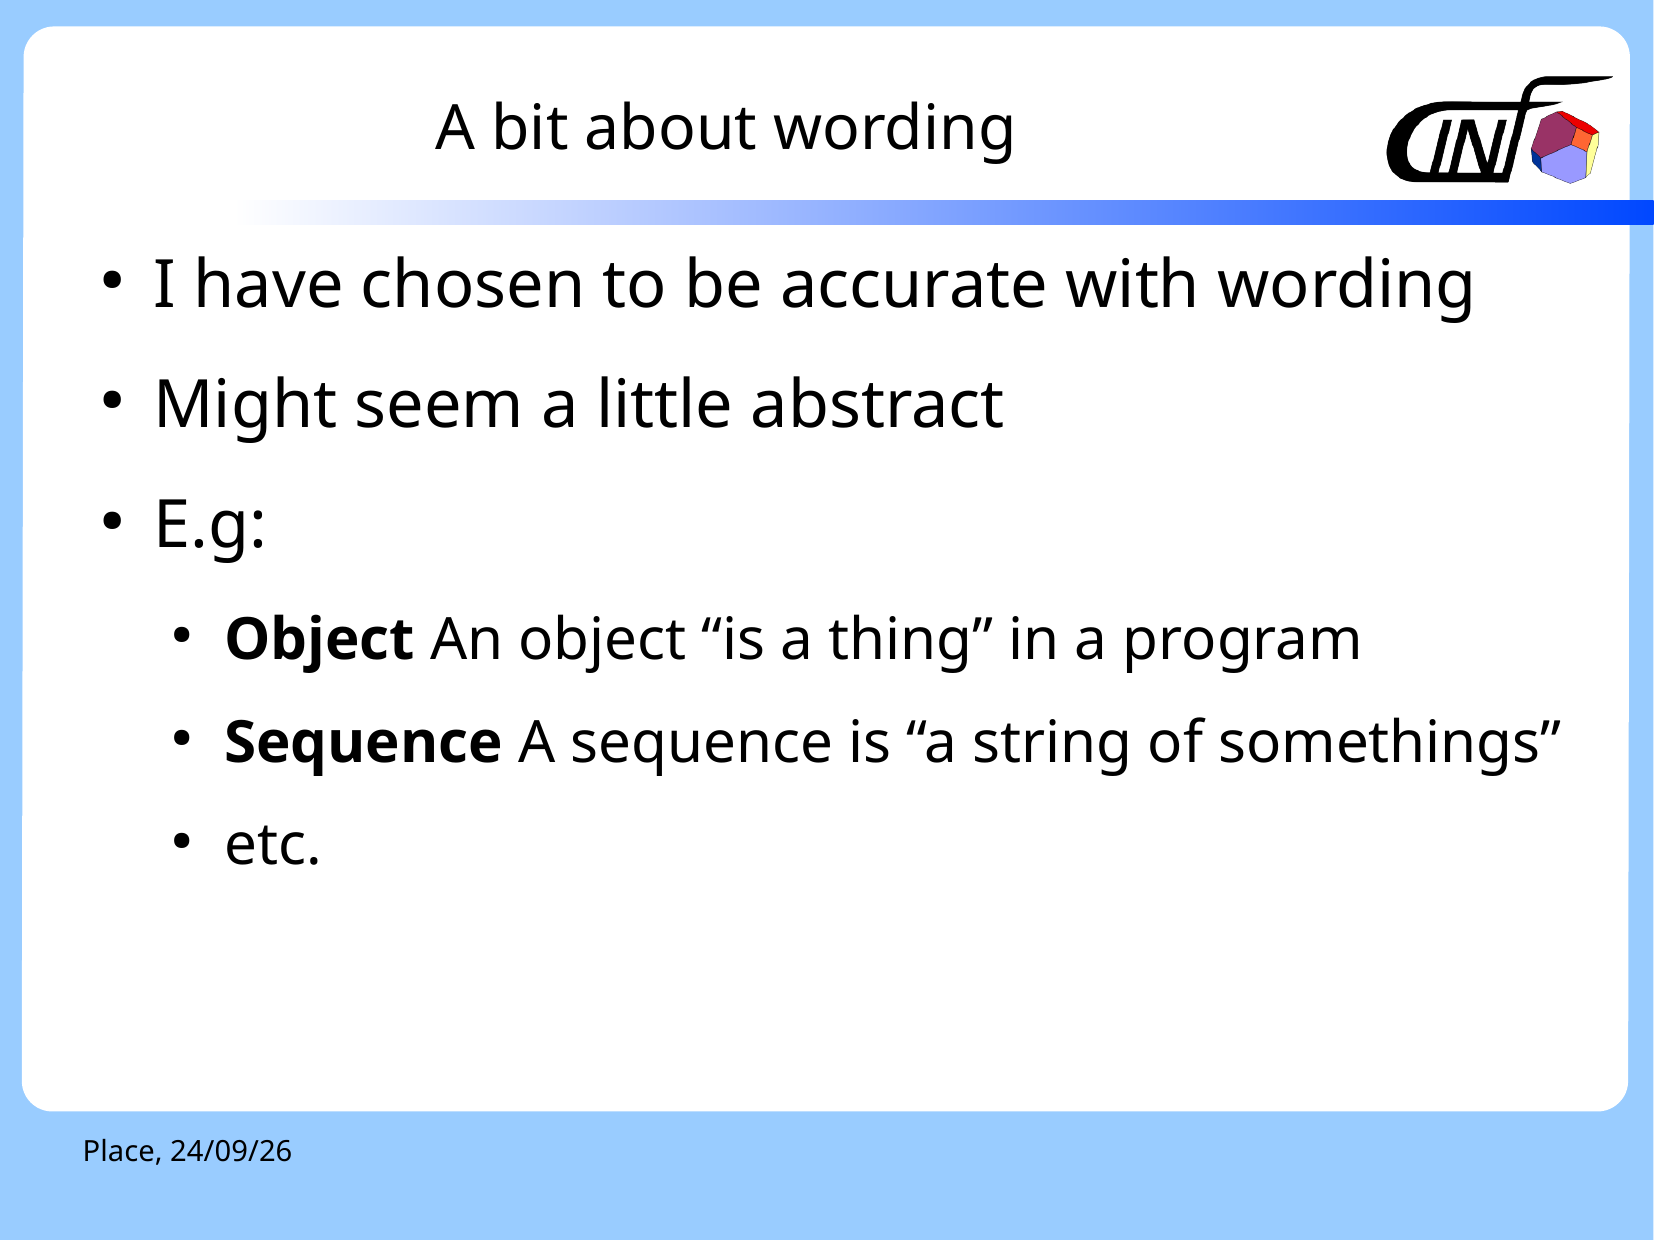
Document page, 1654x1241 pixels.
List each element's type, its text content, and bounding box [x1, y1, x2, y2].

picture [1386, 76, 1613, 184]
table_header B [956, 201, 961, 224]
title A bit about wording [82, 49, 1371, 201]
list I have chosen to be accurate with wording Might seem a little abstract E.g: Object An object “is a thing” in a program Sequence A sequence is “a string of somethings” etc. [82, 236, 1571, 1055]
